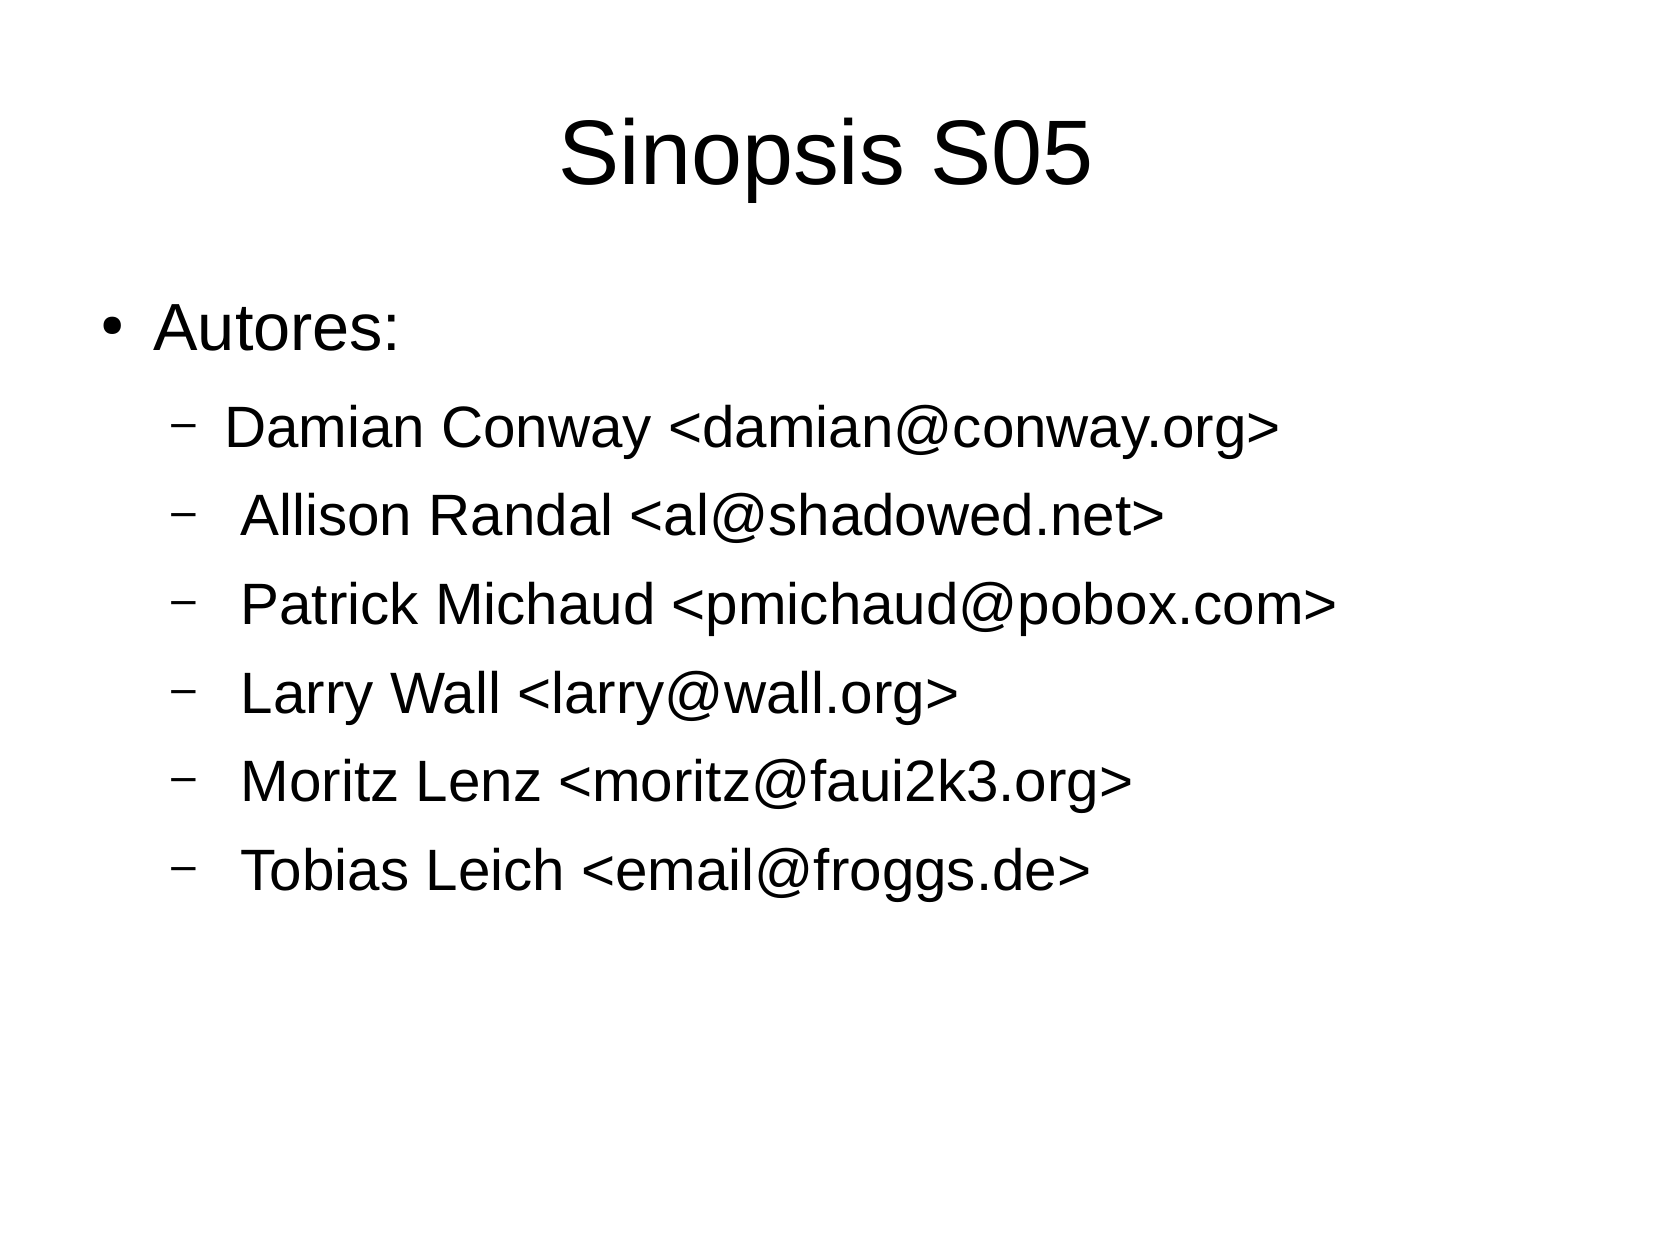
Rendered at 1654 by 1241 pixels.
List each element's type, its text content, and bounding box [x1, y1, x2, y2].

list Autores: Damian Conway <damian@conway.org> Allison Randal <al@shadowed.net> Patrick Michaud <pmichaud@pobox.com> Larry Wall <larry@wall.org> Moritz Lenz <moritz@faui2k3.org> Tobias Leich <email@froggs.de> [82, 290, 1538, 1010]
title Sinopsis S05 [82, 49, 1571, 257]
